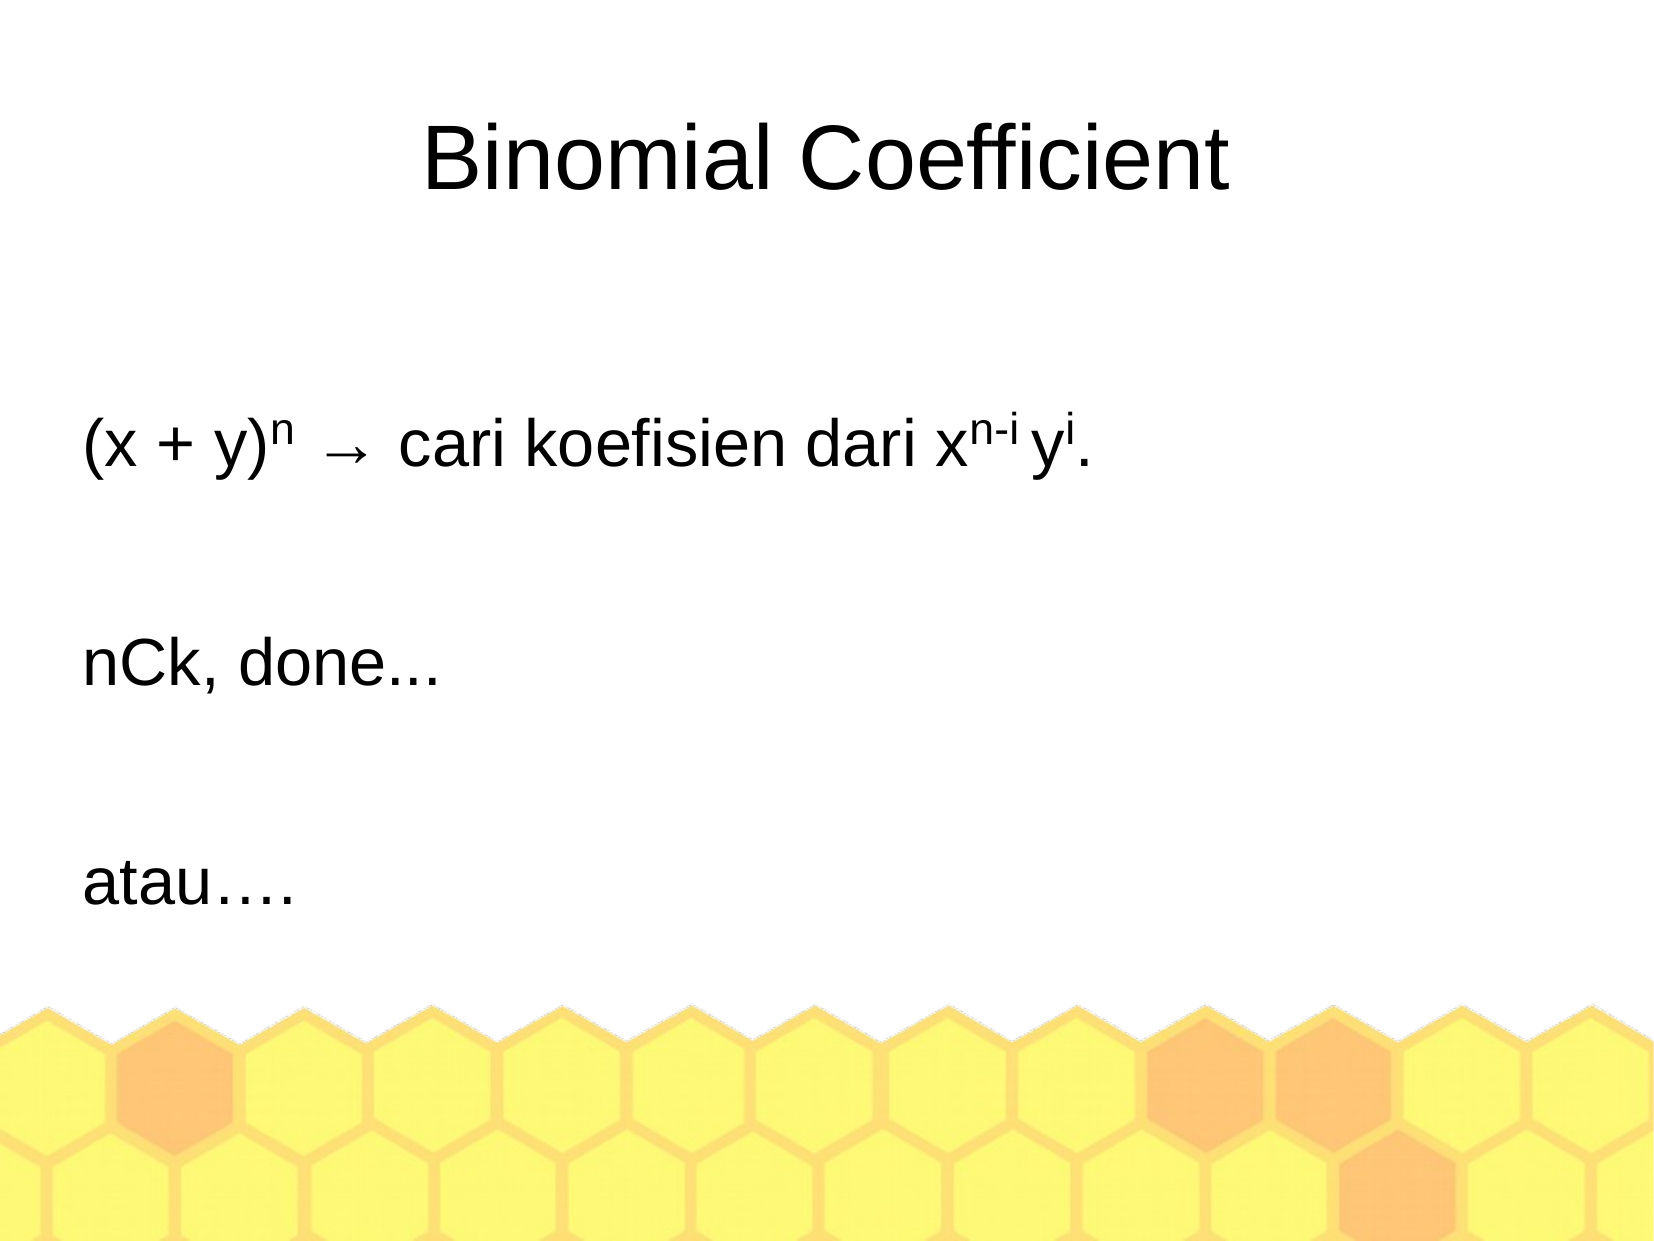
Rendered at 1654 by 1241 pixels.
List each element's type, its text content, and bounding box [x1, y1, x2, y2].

title Binomial Coefficient [82, 49, 1571, 257]
list (x + y)n → cari koefisien dari xn-i yi. nCk, done... atau…. [82, 290, 1571, 1010]
